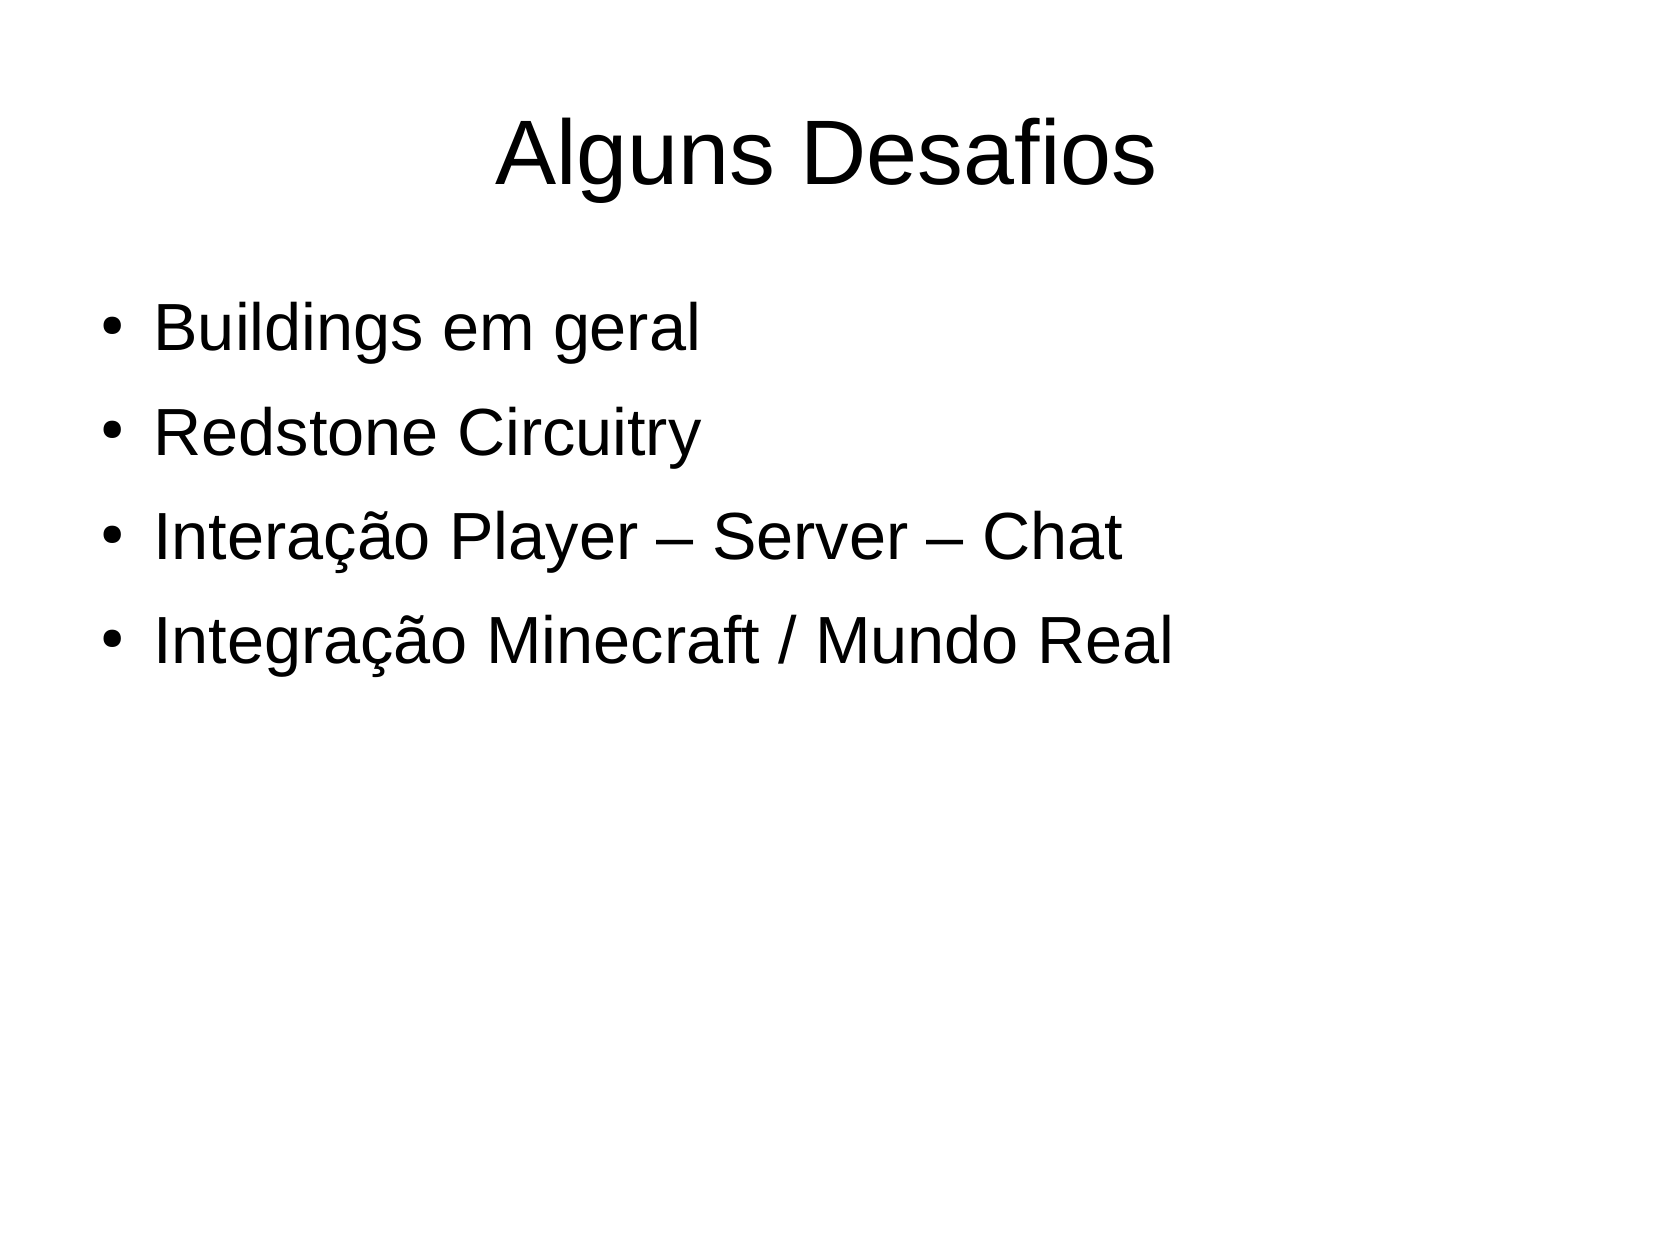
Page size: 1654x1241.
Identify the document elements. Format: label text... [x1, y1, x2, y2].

title Alguns Desafios [82, 49, 1571, 257]
list Buildings em geral Redstone Circuitry Interação Player – Server – Chat Integração Minecraft / Mundo Real [82, 290, 1571, 1010]
